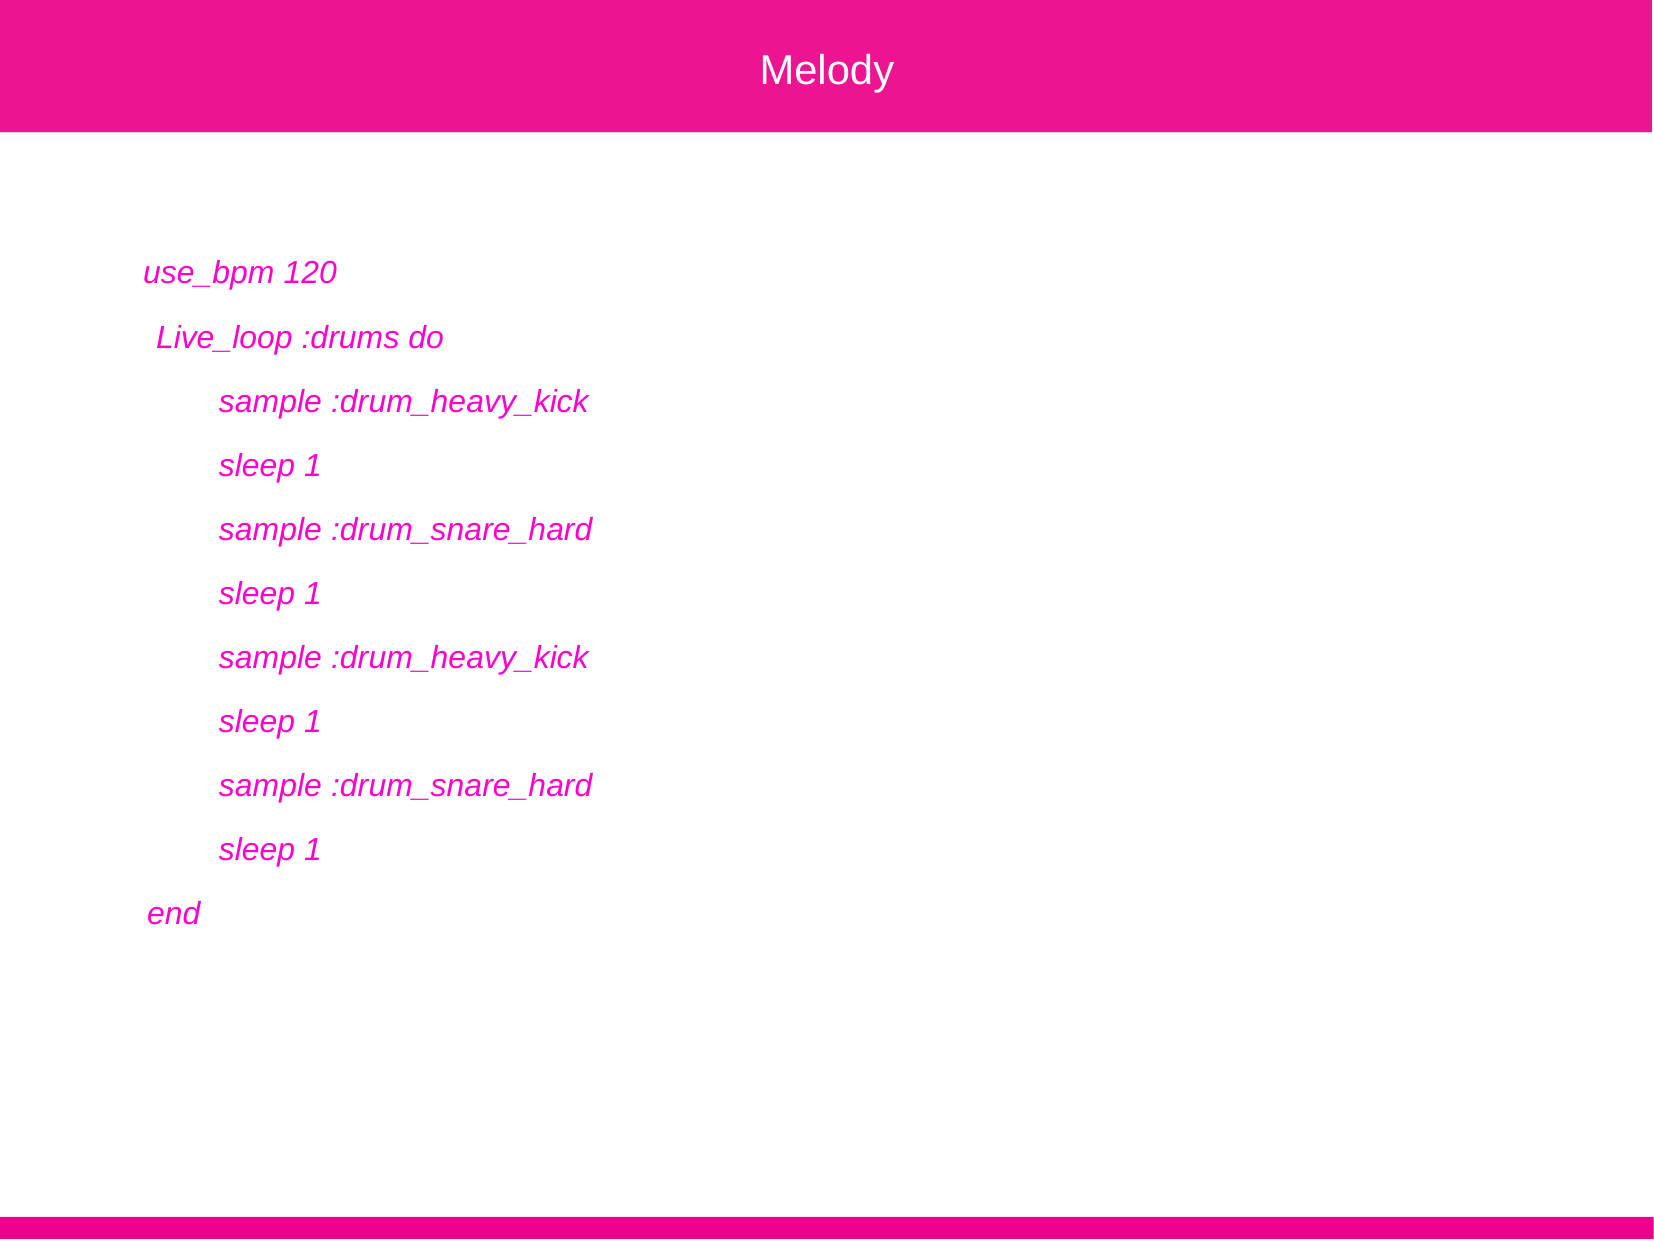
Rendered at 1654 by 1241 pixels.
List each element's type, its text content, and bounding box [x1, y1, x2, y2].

list use_bpm 120 Live_loop :drums do sample :drum_heavy_kick sleep 1 sample :drum_snare_hard sleep 1 sample :drum_heavy_kick sleep 1 sample :drum_snare_hard sleep 1 end [75, 255, 706, 946]
title Melody [82, 46, 1572, 94]
picture [0, 0, 1654, 1241]
